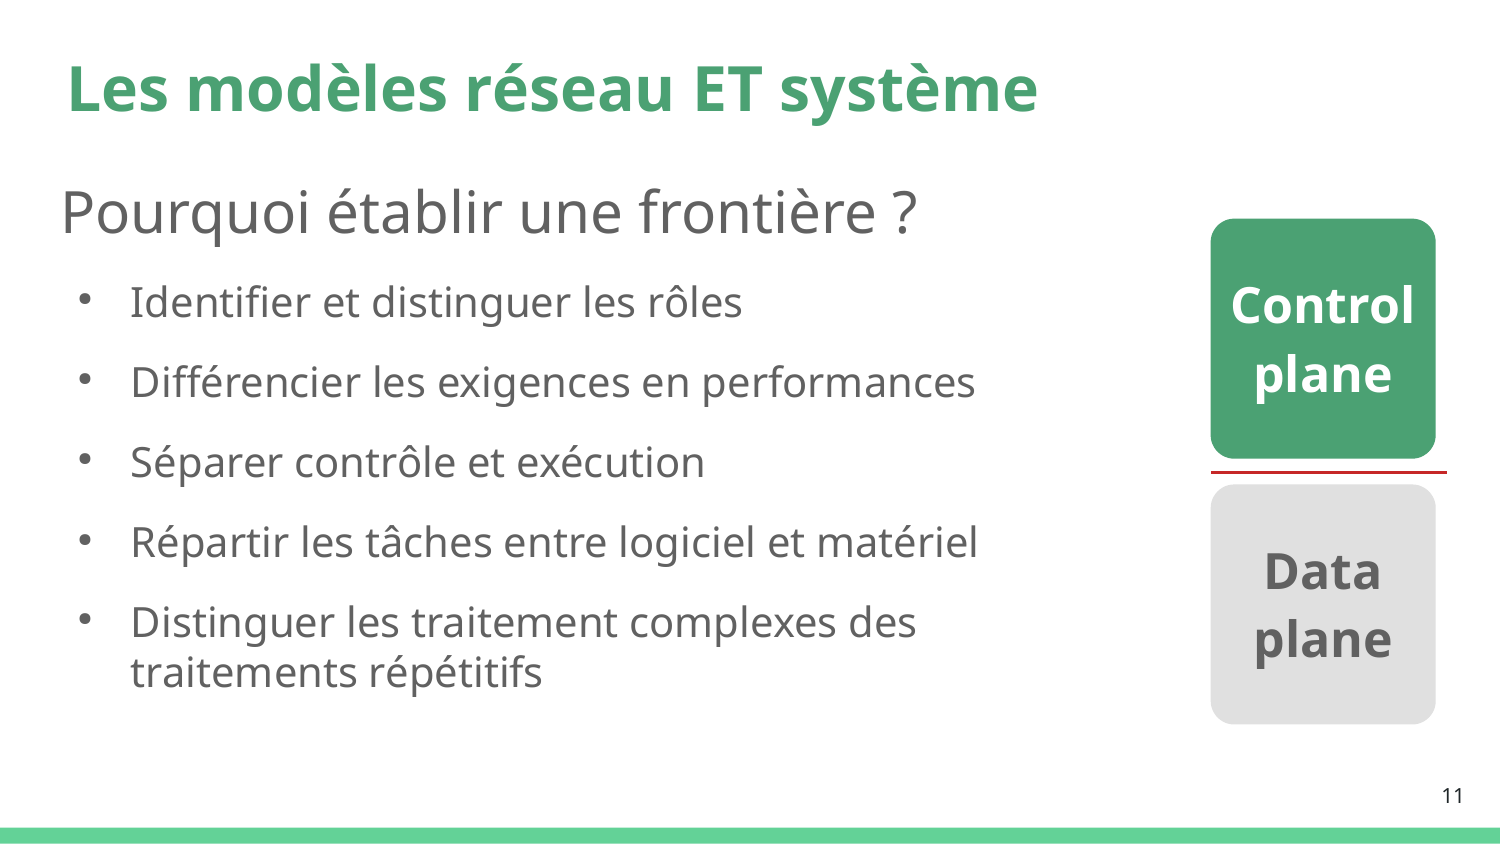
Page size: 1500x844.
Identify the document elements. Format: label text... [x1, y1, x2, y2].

text_box Data plane [1210, 484, 1436, 725]
list Pourquoi établir une frontière ? Identifier et distinguer les rôles Différencier les exigences en performances Séparer contrôle et exécution Répartir les tâches entre logiciel et matériel Distinguer les traitement complexes des traitements répétitifs [45, 150, 1116, 805]
text_box Control plane [1210, 218, 1436, 459]
title Les modèles réseau ET système [51, 23, 1449, 117]
slide_number <numéro> [1389, 764, 1480, 830]
